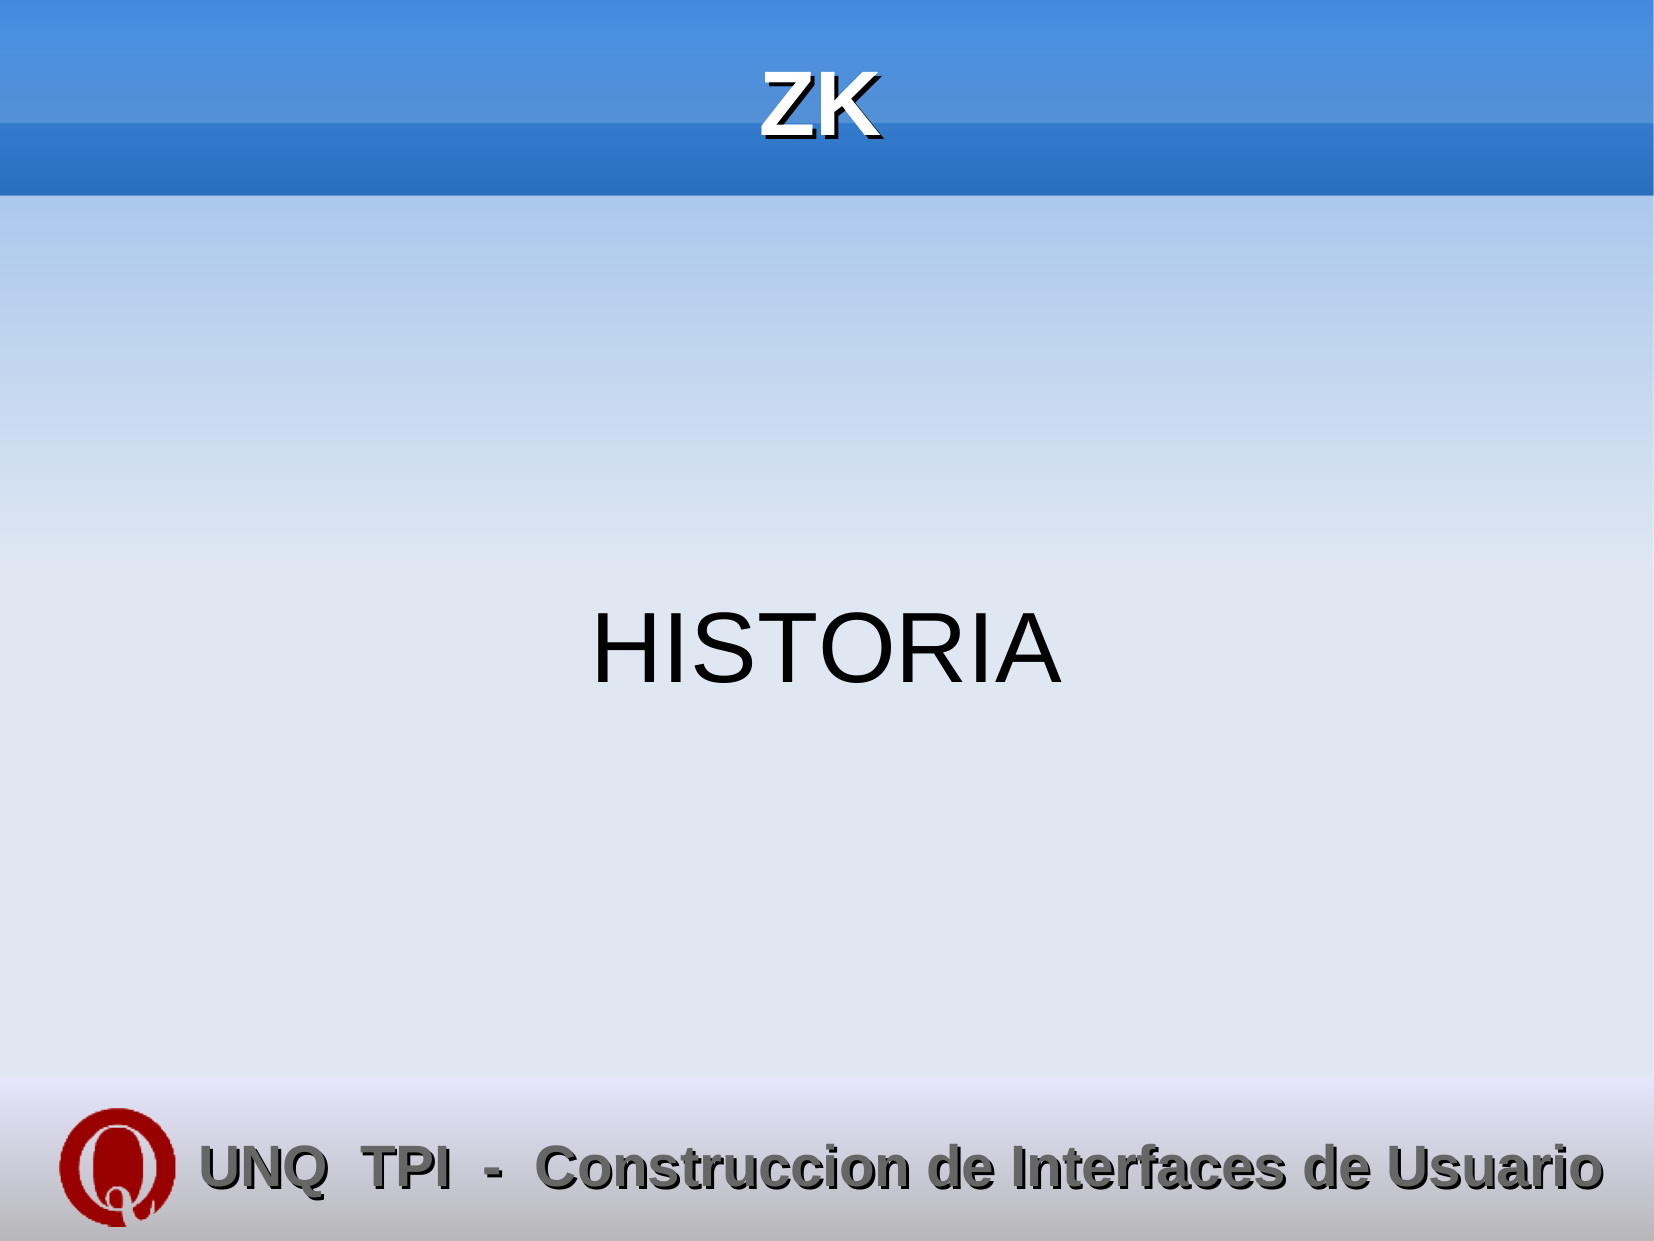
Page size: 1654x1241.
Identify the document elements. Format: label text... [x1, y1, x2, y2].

picture [59, 1108, 178, 1227]
list HISTORIA [82, 290, 1571, 1077]
picture [0, 0, 1654, 1077]
title ZK [76, 0, 1566, 208]
title UNQ TPI - Construccion de Interfaces de Usuario [0, 1077, 1654, 1241]
